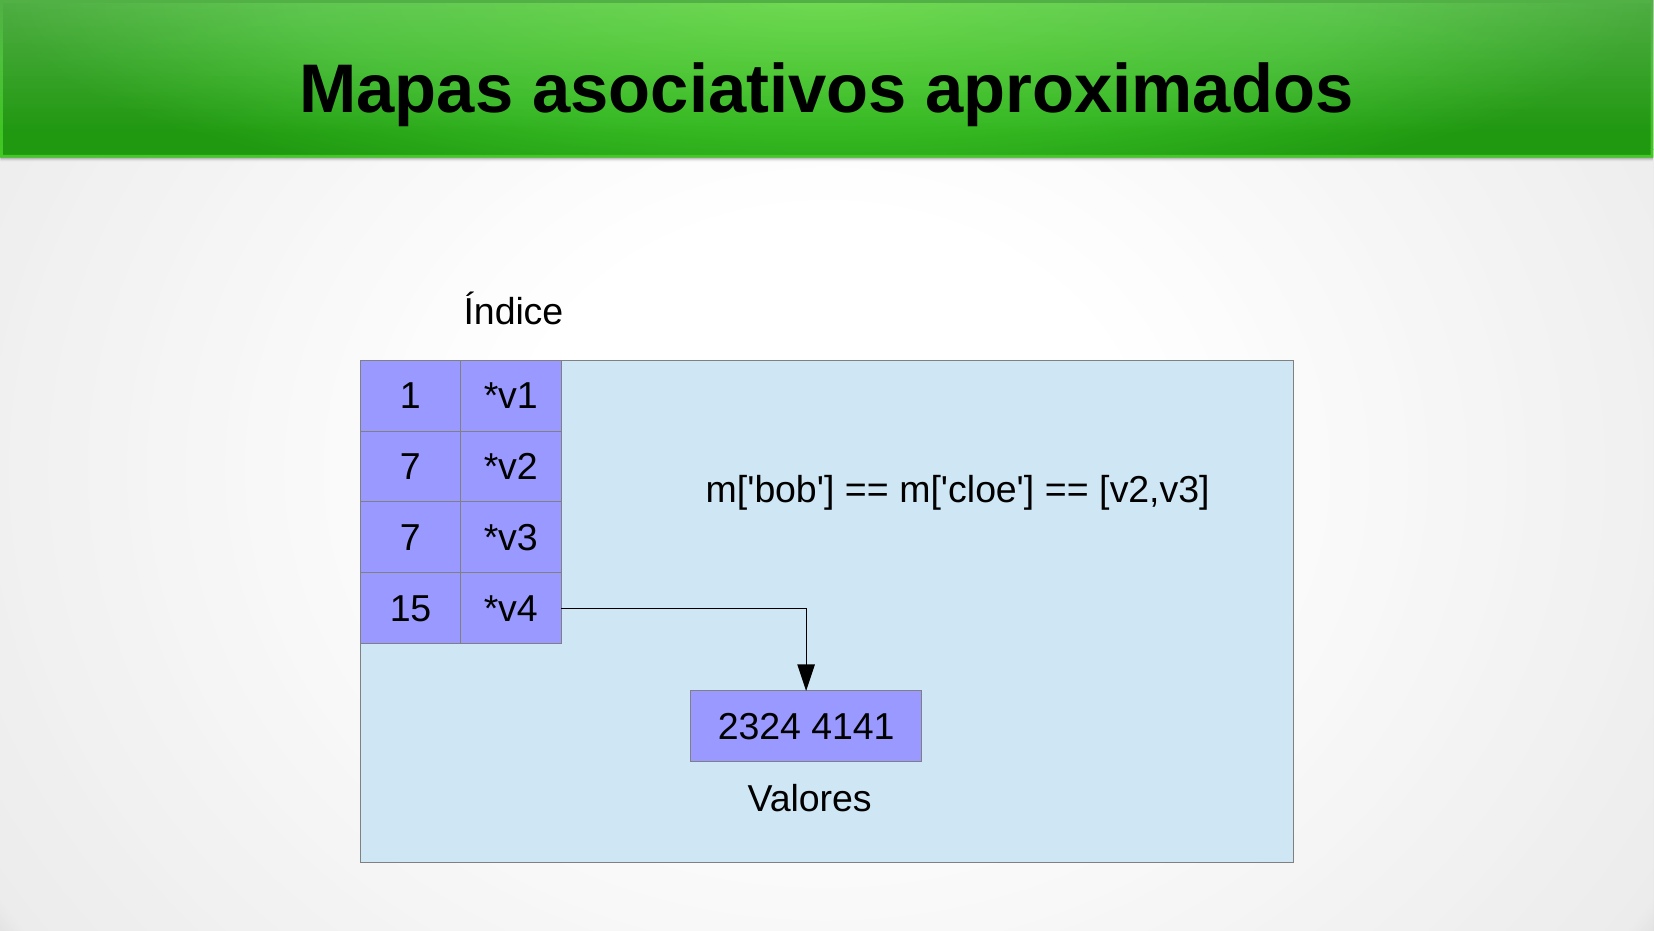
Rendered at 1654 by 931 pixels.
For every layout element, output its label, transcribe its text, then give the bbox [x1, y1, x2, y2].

title Mapas asociativos aproximados [82, 35, 1571, 142]
text_box 2324 4141 [690, 690, 922, 762]
text_box *v1 [460, 360, 562, 431]
text_box 7 [360, 431, 460, 501]
text_box [360, 360, 1294, 863]
text_box 15 [360, 572, 460, 644]
text_box m['bob'] == m['cloe'] == [v2,v3] [690, 460, 1226, 518]
text_box 1 [360, 360, 460, 431]
text_box *v4 [460, 572, 562, 644]
text_box Valores [732, 769, 887, 827]
text_box 7 [360, 501, 460, 572]
text_box *v2 [460, 431, 562, 501]
text_box Índice [448, 283, 579, 341]
text_box *v3 [460, 501, 562, 572]
